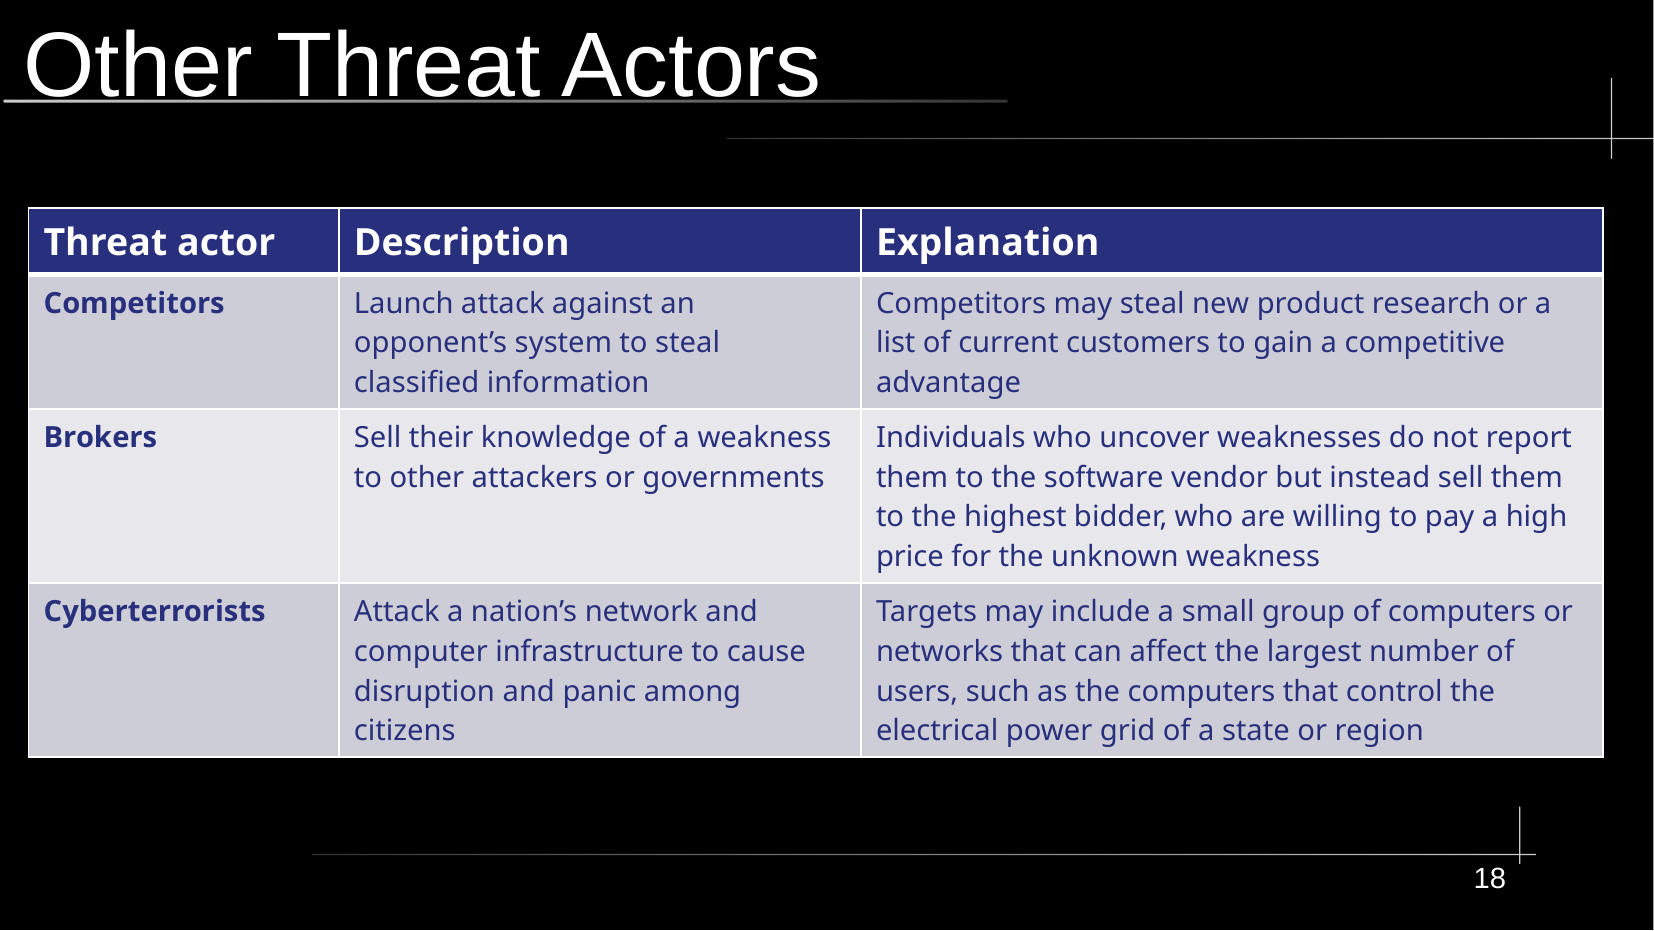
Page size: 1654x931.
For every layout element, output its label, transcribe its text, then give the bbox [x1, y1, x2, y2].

table_cell Cyberterrorists [29, 584, 338, 756]
table_cell Competitors may steal new product research or a list of current customers to gain a competitive advantage [862, 277, 1602, 408]
table_header Description [340, 209, 860, 272]
table_cell Brokers [29, 410, 338, 582]
table_cell Individuals who uncover weaknesses do not report them to the software vendor but instead sell them to the highest bidder, who are willing to pay a high price for the unknown weakness [862, 410, 1602, 582]
table_cell Competitors [29, 277, 338, 408]
table_header Explanation [862, 209, 1602, 272]
table_cell Targets may include a small group of computers or networks that can affect the largest number of users, such as the computers that control the electrical power grid of a state or region [862, 584, 1602, 756]
table_cell Launch attack against an opponent’s system to steal classified information [340, 277, 860, 408]
title Other Threat Actors [23, 11, 1589, 119]
table_header Threat actor [29, 209, 338, 272]
table_cell Sell their knowledge of a weakness to other attackers or governments [340, 410, 860, 582]
table_cell Attack a nation’s network and computer infrastructure to cause disruption and panic among citizens [340, 584, 860, 756]
